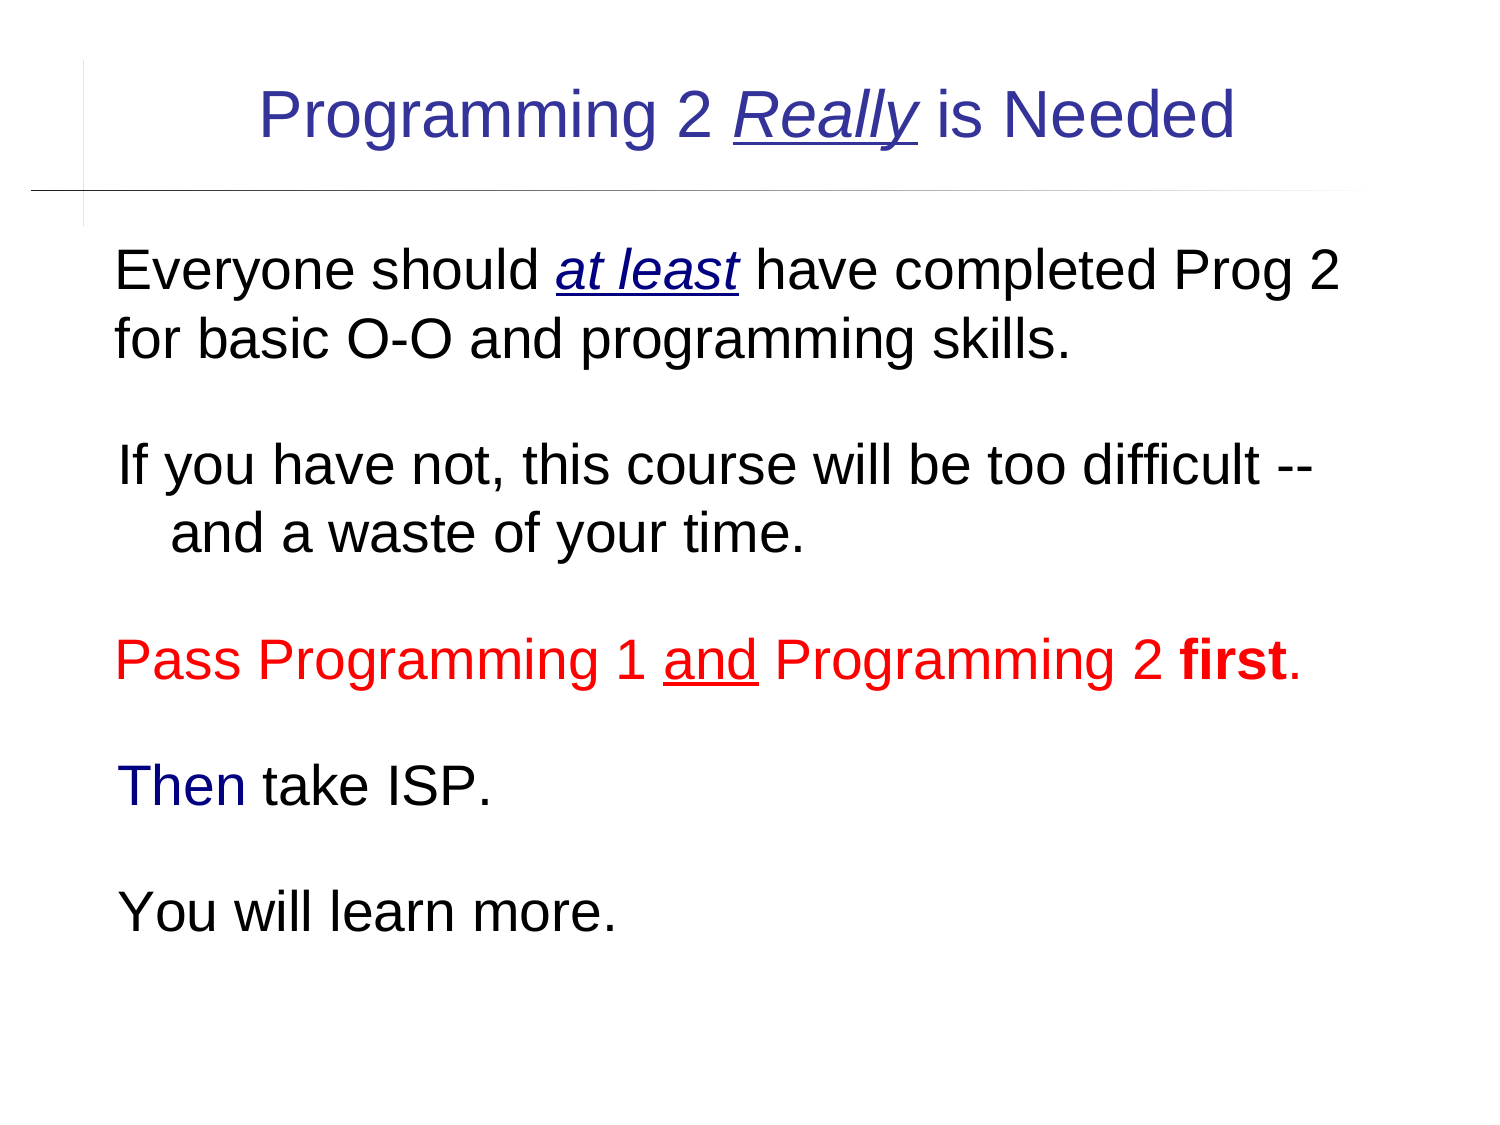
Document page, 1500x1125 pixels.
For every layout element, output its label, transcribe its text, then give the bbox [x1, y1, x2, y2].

title Programming 2 Really is Needed [100, 42, 1396, 180]
list Everyone should at least have completed Prog 2 for basic O-O and programming skills. If you have not, this course will be too difficult -- and a waste of your time. Pass Programming 1 and Programming 2 first. Then take ISP. You will learn more. [100, 224, 1396, 953]
